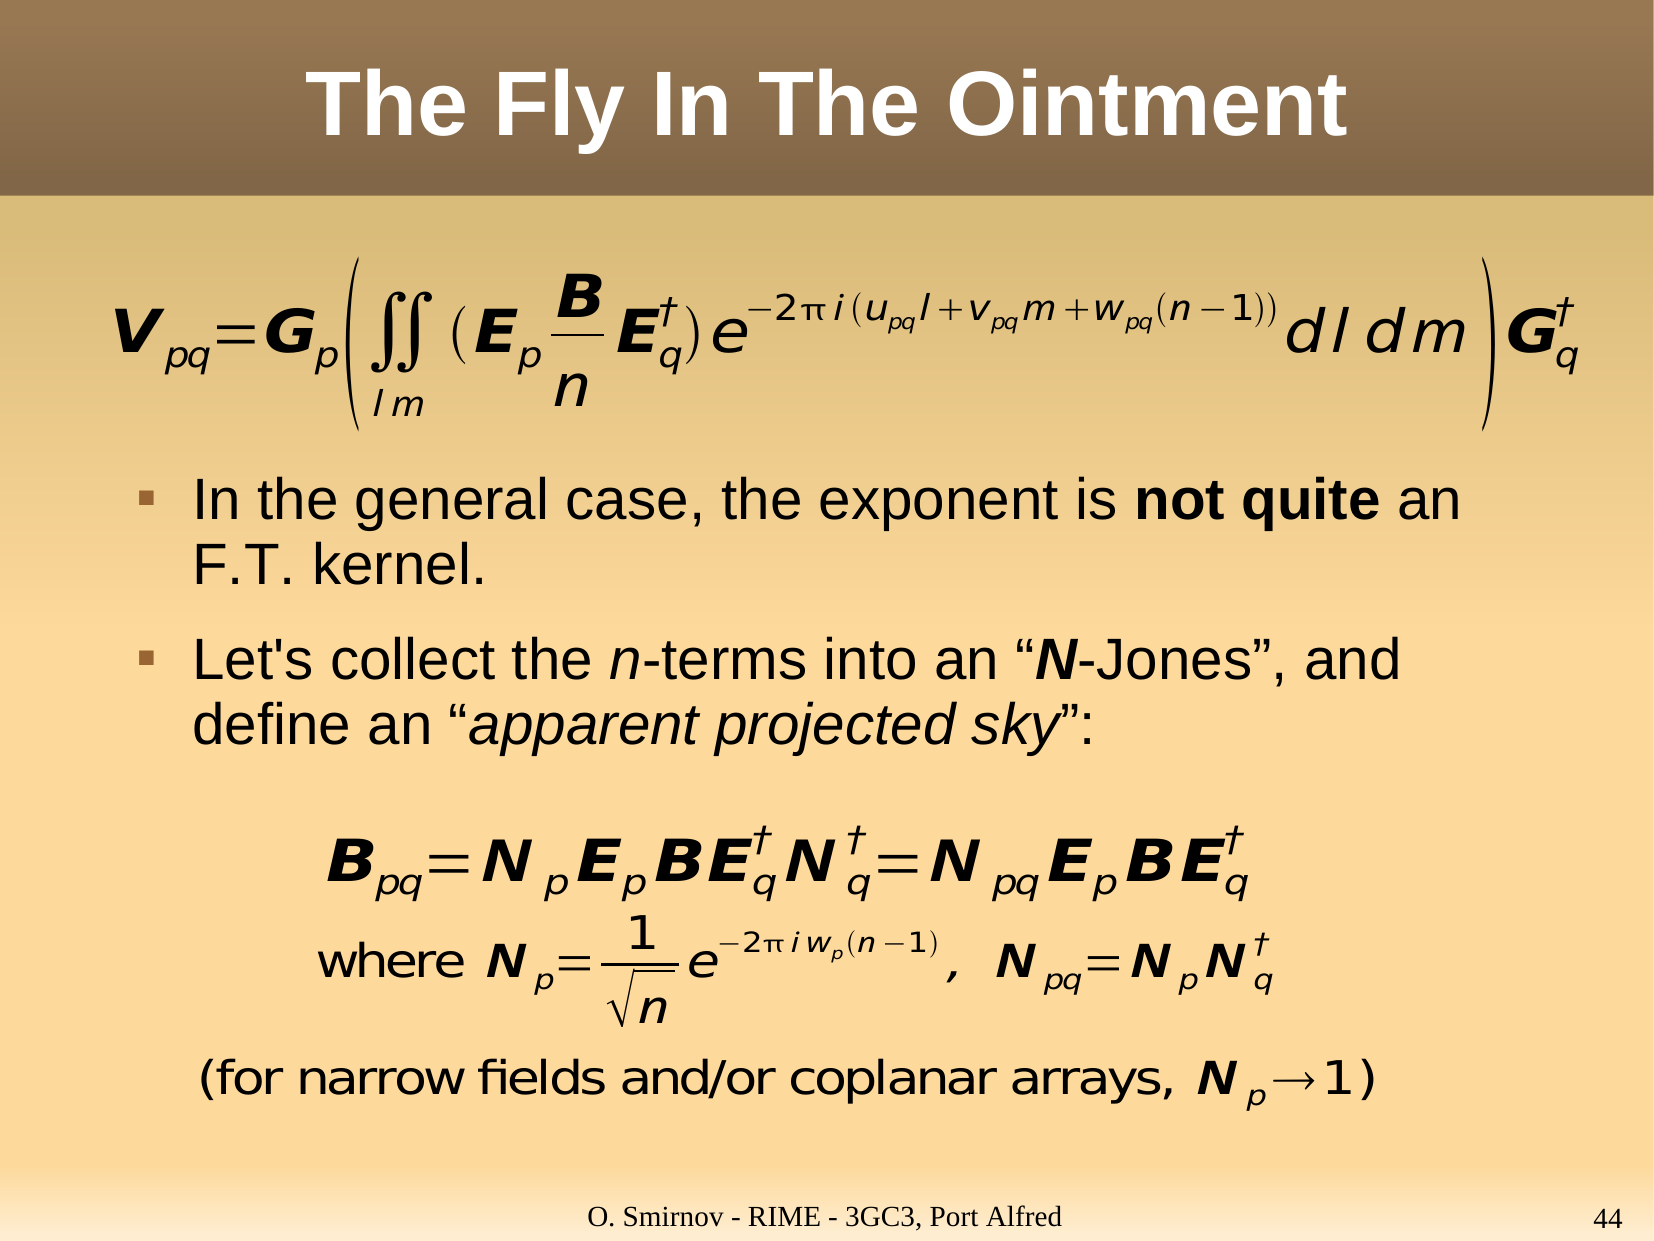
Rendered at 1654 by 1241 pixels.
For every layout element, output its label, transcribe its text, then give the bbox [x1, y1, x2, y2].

chart [103, 253, 1583, 436]
picture [0, 0, 1654, 1241]
list In the general case, the exponent is not quite an F.T. kernel. Let's collect the n-terms into an “N-Jones”, and define an “apparent projected sky”: [121, 466, 1534, 757]
chart [190, 812, 1382, 1113]
title The Fly In The Ointment [121, 0, 1534, 208]
